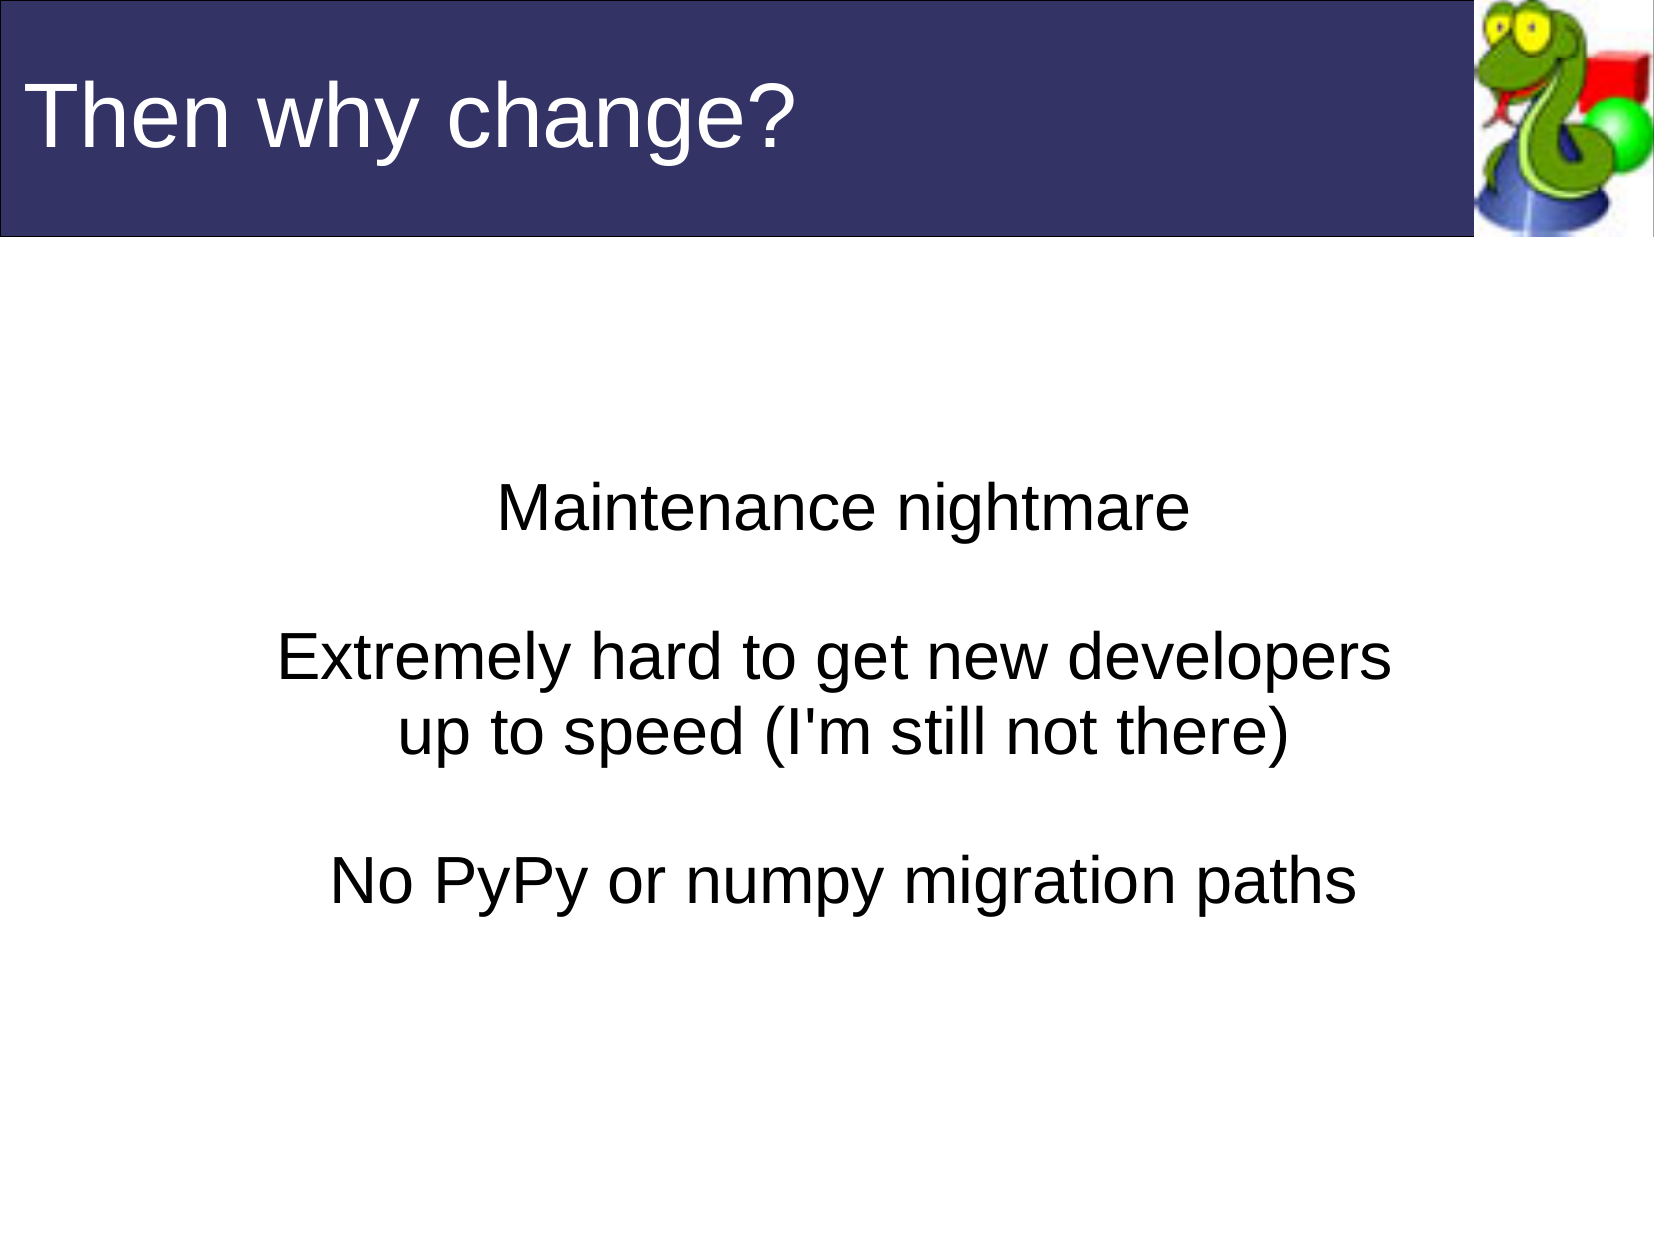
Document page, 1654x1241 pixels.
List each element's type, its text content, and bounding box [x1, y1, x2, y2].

subtitle Maintenance nightmare Extremely hard to get new developers up to speed (I'm still not there) No PyPy or numpy migration paths [88, 450, 1565, 938]
title Then why change? [23, 19, 1477, 212]
picture [1474, 0, 1654, 237]
